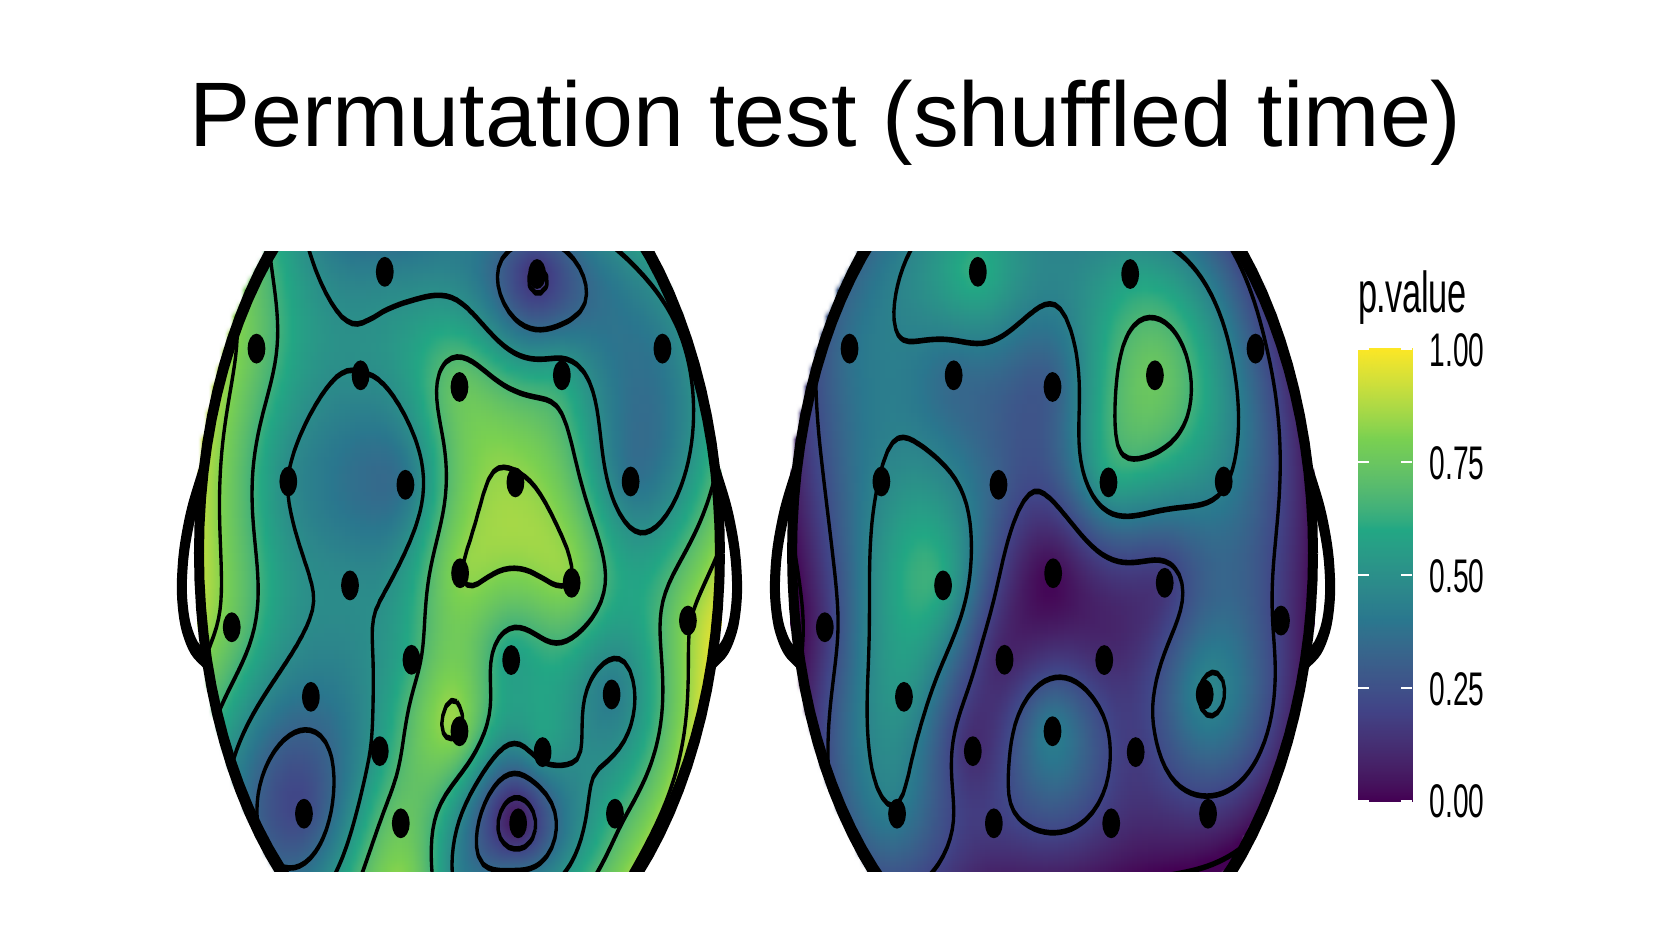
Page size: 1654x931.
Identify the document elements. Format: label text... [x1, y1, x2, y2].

title Permutation test (shuffled time) [82, 37, 1571, 193]
picture [171, 251, 1483, 872]
